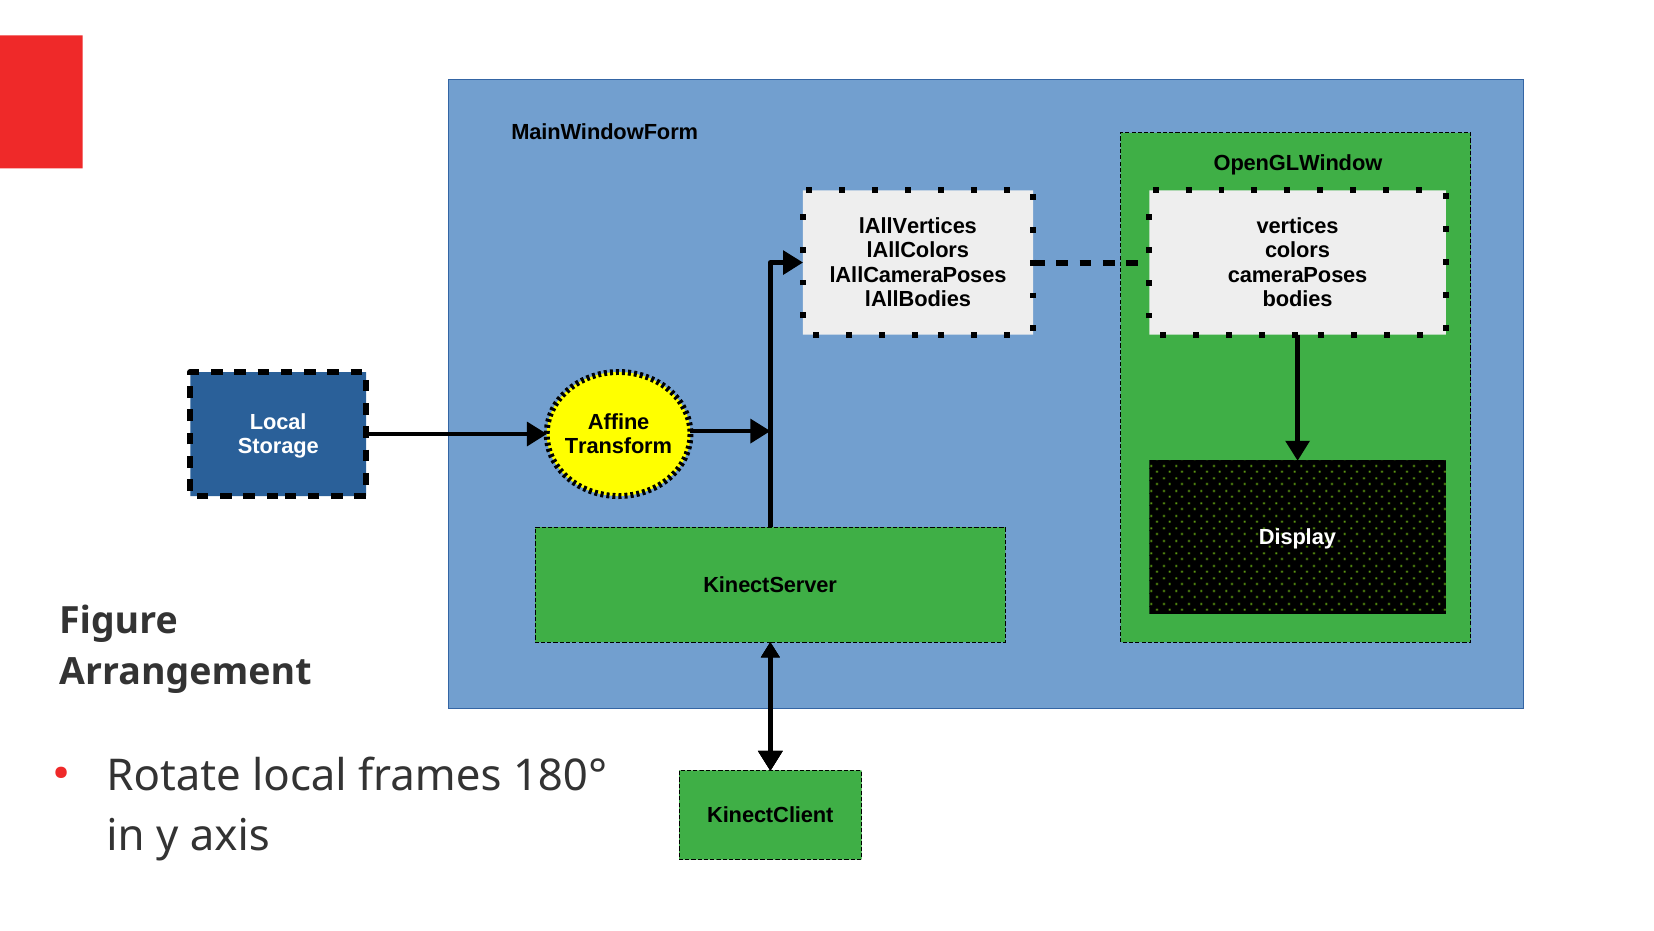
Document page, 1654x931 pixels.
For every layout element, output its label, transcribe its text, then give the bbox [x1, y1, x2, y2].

text_box Display [1149, 460, 1446, 614]
text_box vertices colors cameraPoses bodies [1149, 190, 1446, 335]
text_box KinectClient [679, 770, 862, 860]
title Figure Arrangement [59, 566, 497, 723]
text_box KinectServer [535, 527, 1006, 643]
text_box [448, 79, 1524, 709]
list Rotate local frames 180° in y axis [35, 744, 627, 931]
text_box OpenGLWindow [1197, 150, 1399, 176]
text_box MainWindowForm [472, 119, 737, 169]
text_box [448, 433, 769, 709]
text_box Affine Transform [546, 371, 691, 497]
text_box Local Storage [190, 372, 367, 497]
text_box lAllVertices lAllColors lAllCameraPoses lAllBodies [802, 190, 1034, 335]
